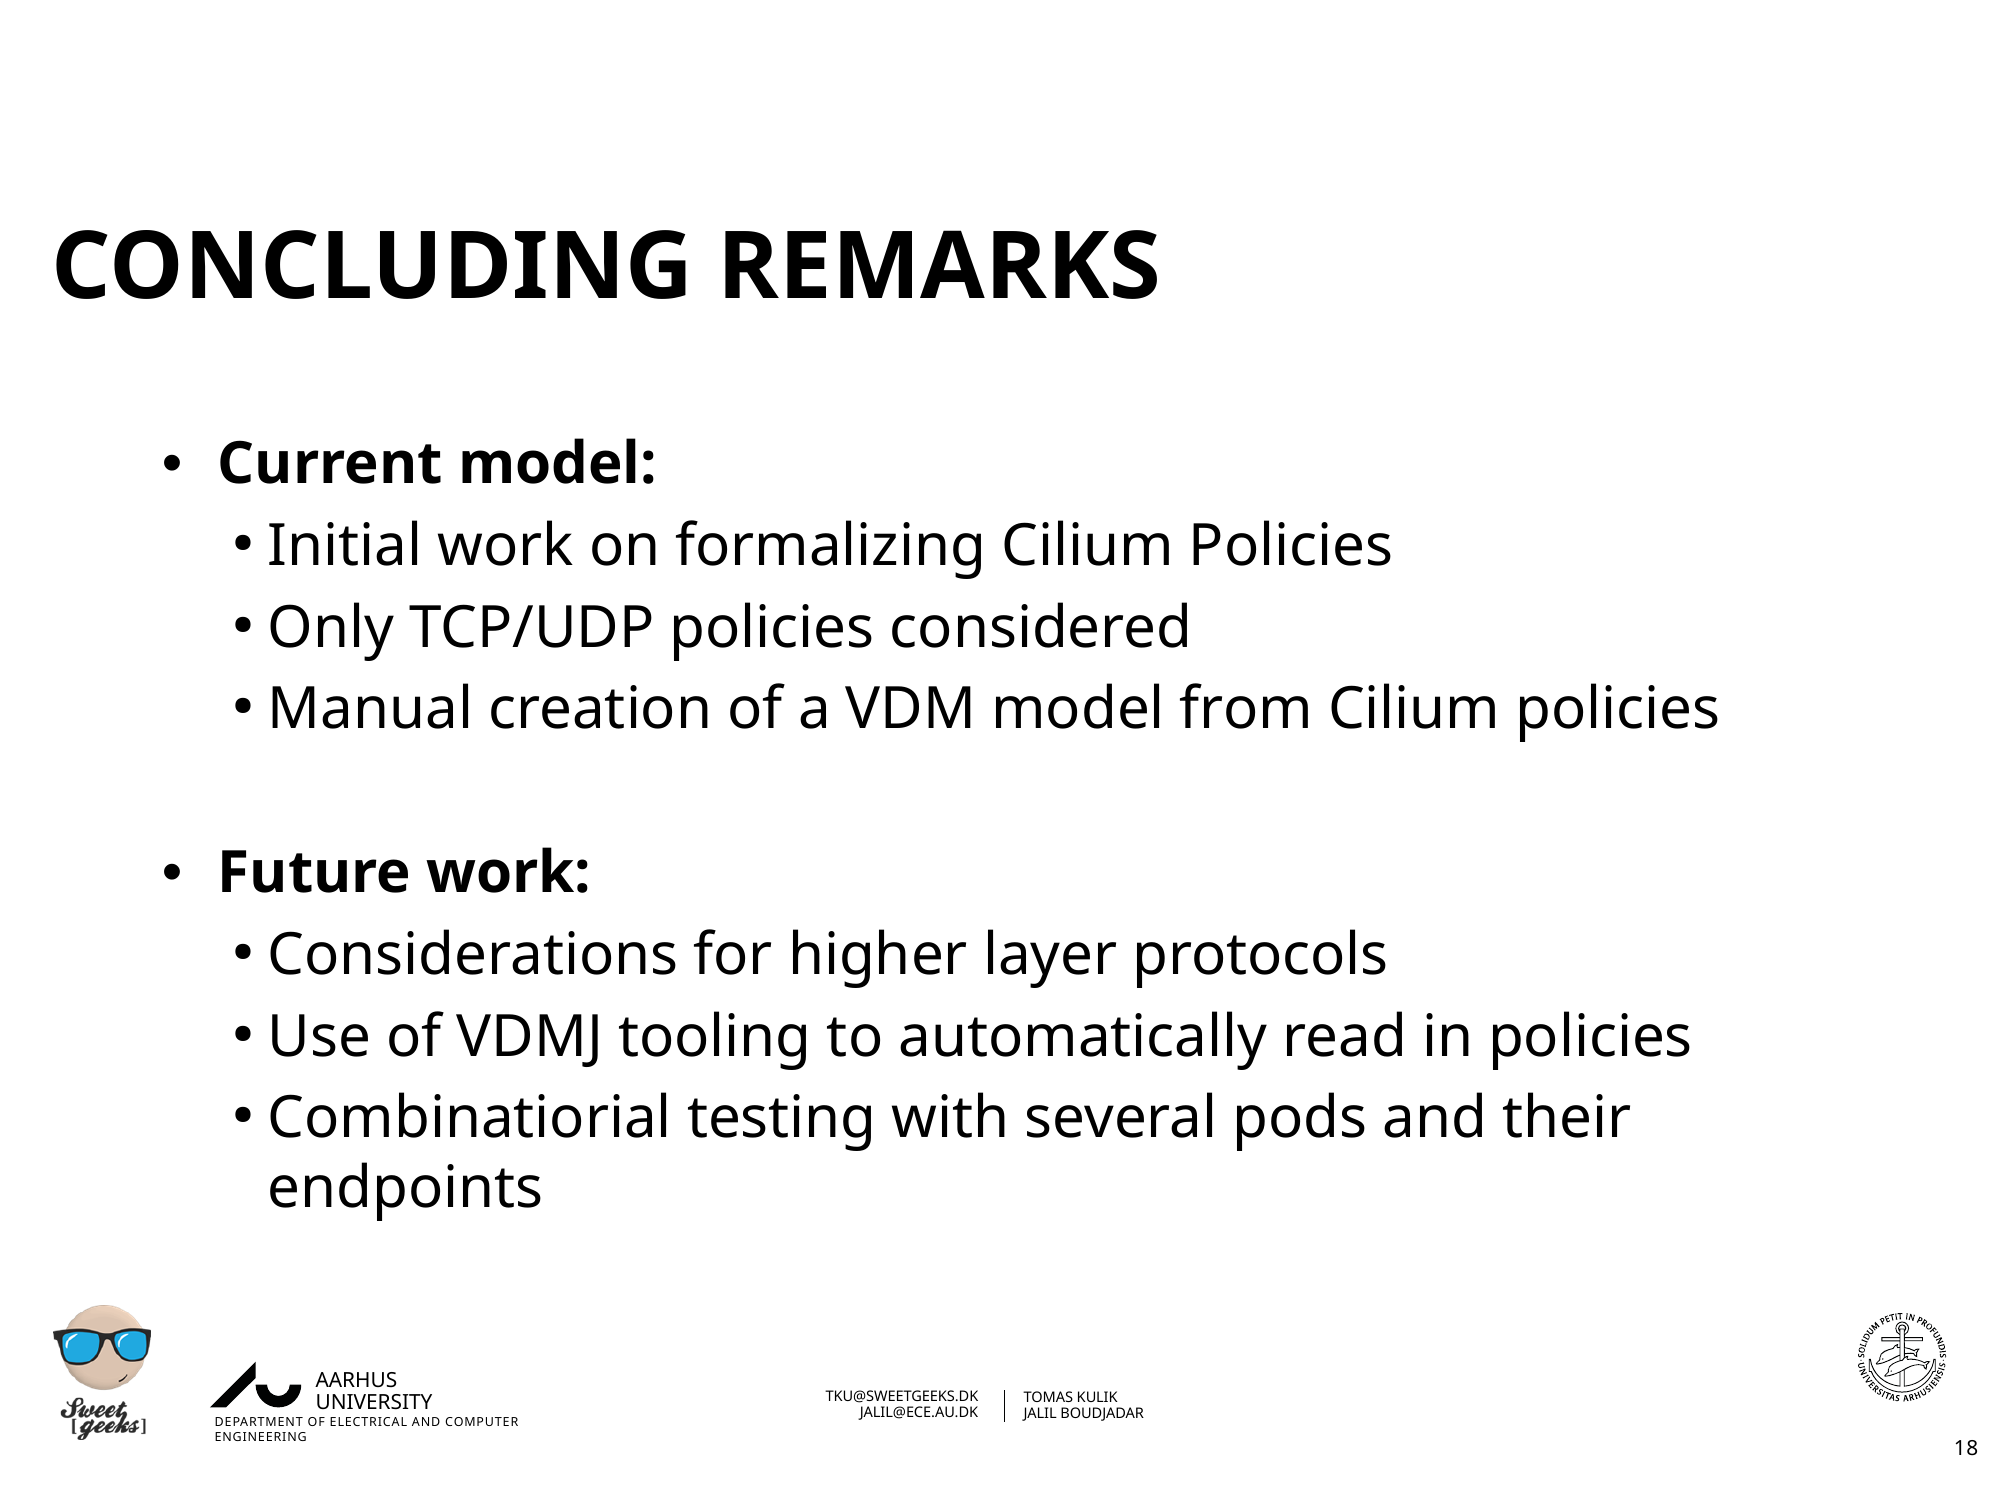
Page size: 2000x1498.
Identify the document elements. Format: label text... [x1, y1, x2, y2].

text_box Current model: Initial work on formalizing Cilium Policies Only TCP/UDP policies considered Manual creation of a VDM model from Cilium policies Future work: Considerations for higher layer protocols Use of VDMJ tooling to automatically read in policies Combinatiorial testing with several pods and their endpoints [161, 428, 1922, 1288]
picture [53, 1305, 151, 1440]
text_box Concluding remarks [51, 32, 1948, 319]
slide_number <number> [1937, 1437, 1979, 1463]
